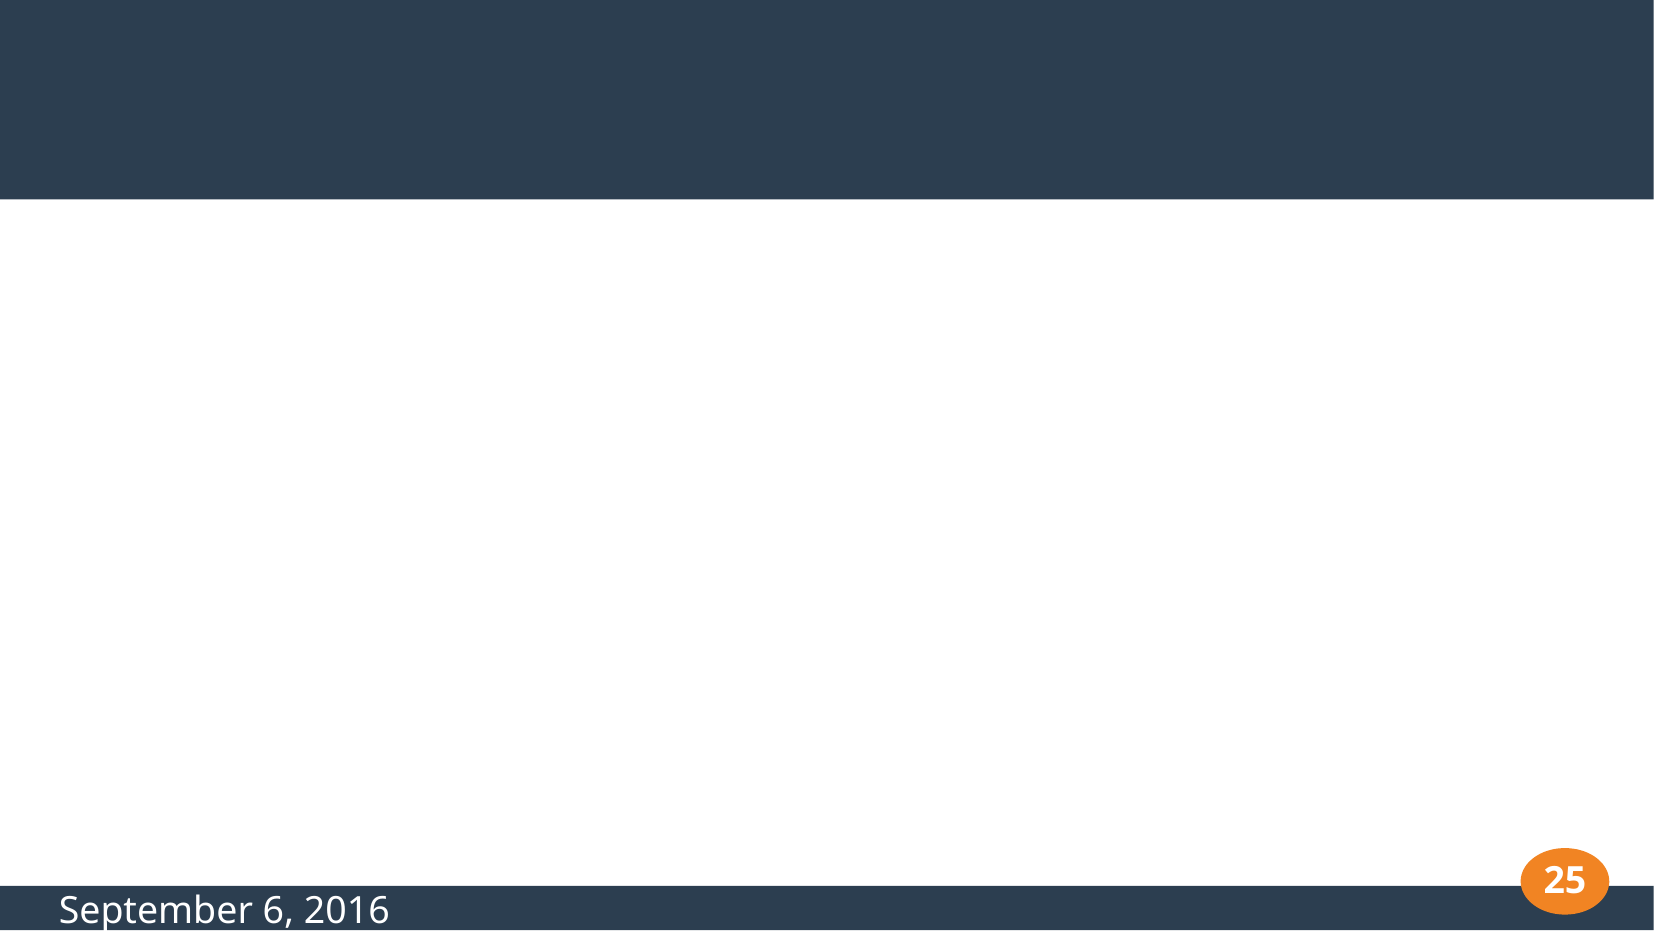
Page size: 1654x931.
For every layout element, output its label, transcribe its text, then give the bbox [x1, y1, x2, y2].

text_box September 6, 2016 [59, 885, 532, 931]
text_box 28 [1505, 837, 1625, 926]
